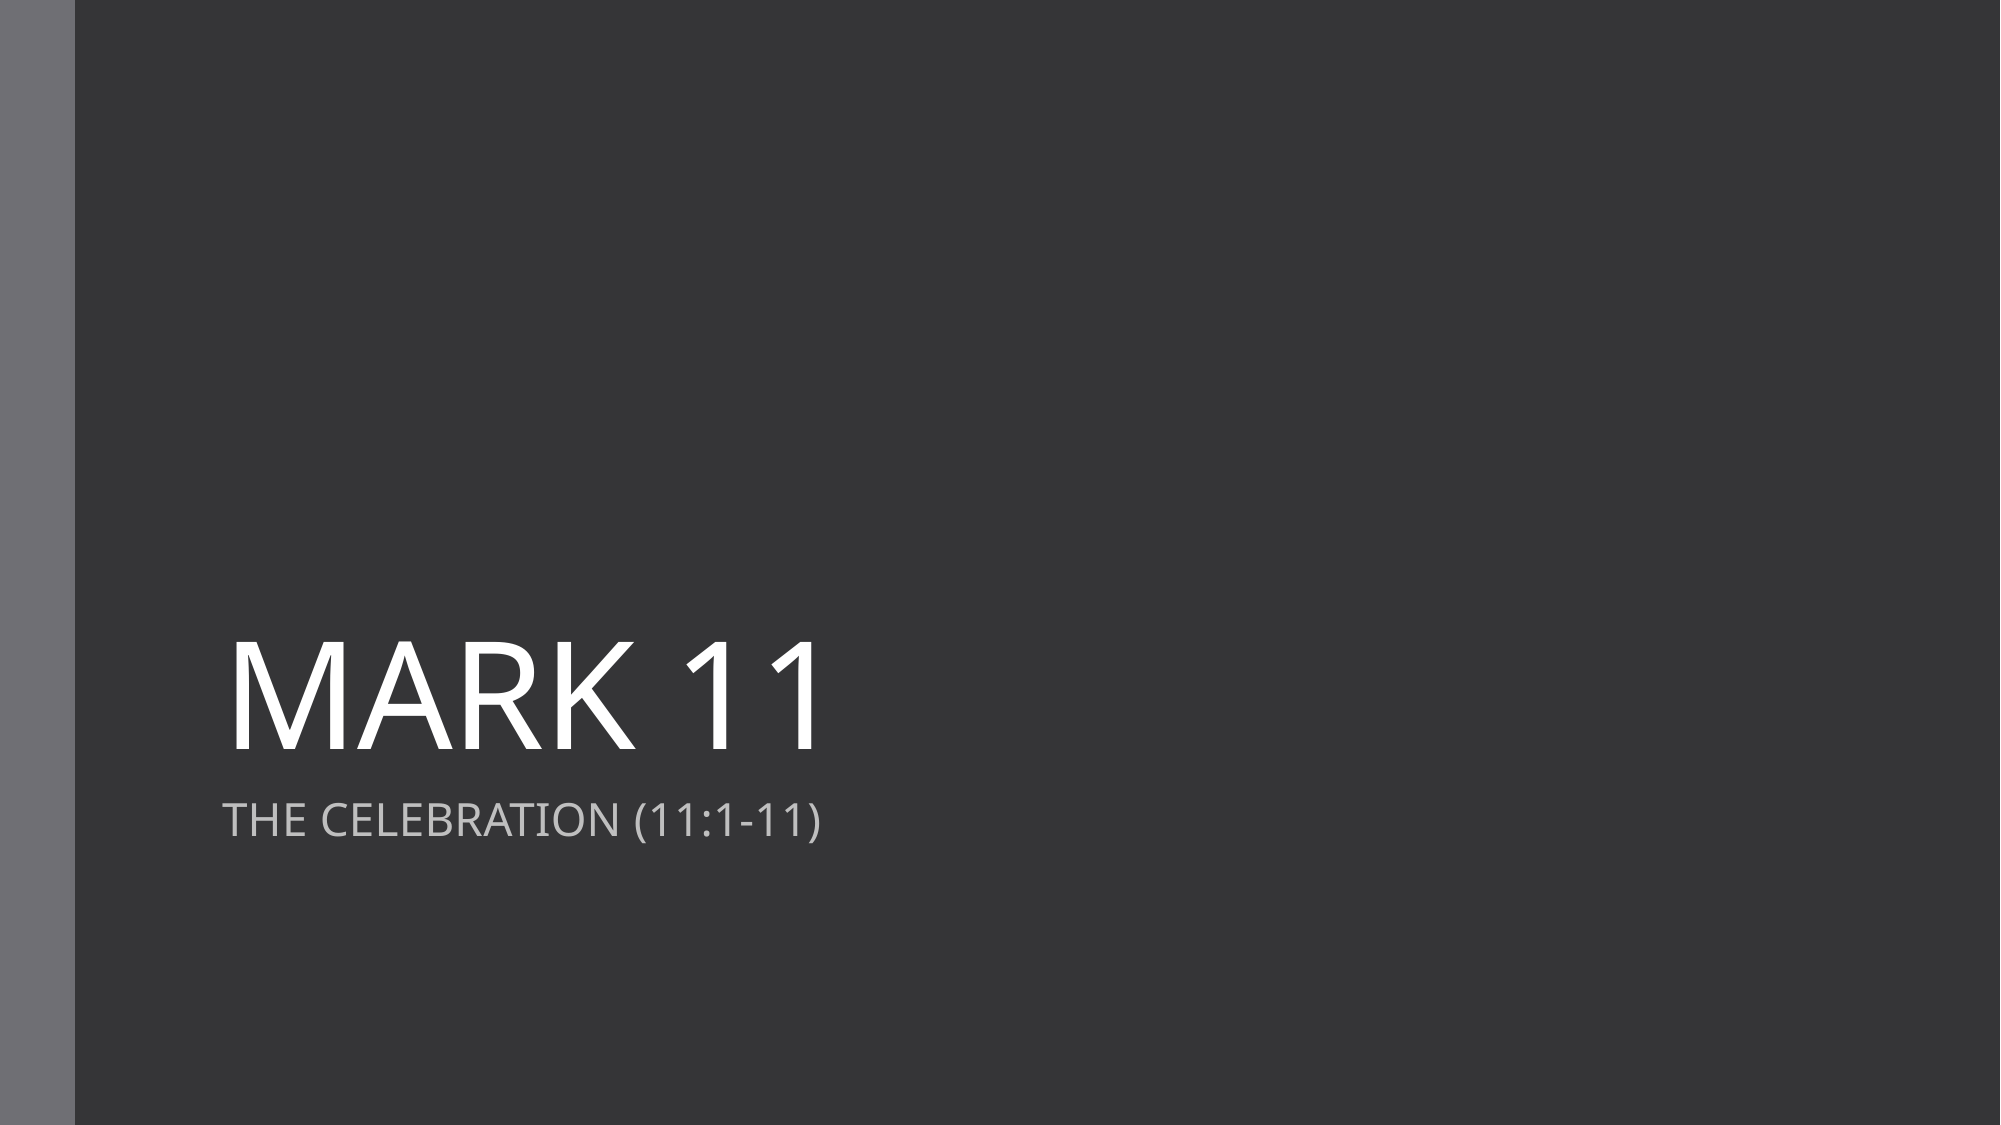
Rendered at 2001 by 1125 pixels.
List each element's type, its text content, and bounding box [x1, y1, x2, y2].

subtitle THE CELEBRATION (11:1-11) [206, 787, 1752, 1066]
title MARK 11 [206, 124, 1752, 787]
